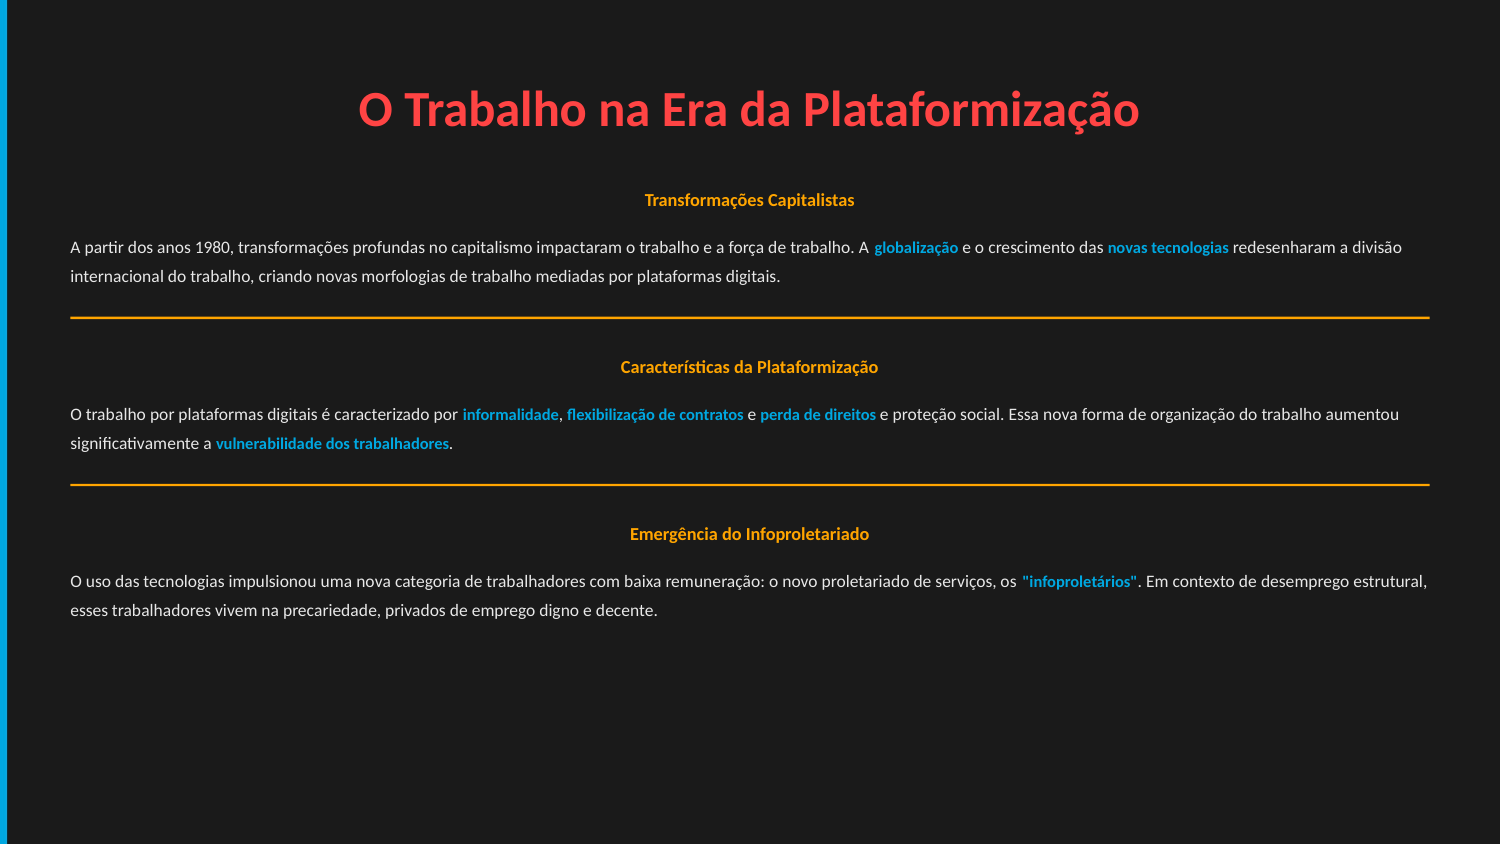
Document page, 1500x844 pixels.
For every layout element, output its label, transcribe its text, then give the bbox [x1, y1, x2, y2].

text_box O trabalho por plataformas digitais é caracterizado por informalidade, flexibilização de contratos e perda de direitos e proteção social. Essa nova forma de organização do trabalho aumentou significativamente a vulnerabilidade dos trabalhadores. [70, 394, 1430, 454]
text_box [70, 454, 1430, 487]
text_box Características da Plataformização [620, 351, 880, 377]
text_box O uso das tecnologias impulsionou uma nova categoria de trabalhadores com baixa remuneração: o novo proletariado de serviços, os "infoproletários". Em contexto de desemprego estrutural, esses trabalhadores vivem na precariedade, privados de emprego digno e decente. [70, 561, 1430, 621]
text_box [70, 286, 1430, 320]
picture [7, 0, 1500, 844]
text_box O Trabalho na Era da Plataformização [358, 70, 1142, 138]
text_box Transformações Capitalistas [644, 184, 856, 210]
text_box [70, 184, 1430, 227]
text_box [70, 351, 1430, 394]
text_box Emergência do Infoproletariado [629, 519, 870, 545]
text_box A partir dos anos 1980, transformações profundas no capitalismo impactaram o trabalho e a força de trabalho. A globalização e o crescimento das novas tecnologias redesenharam a divisão internacional do trabalho, criando novas morfologias de trabalho mediadas por plataformas digitais. [70, 227, 1430, 286]
